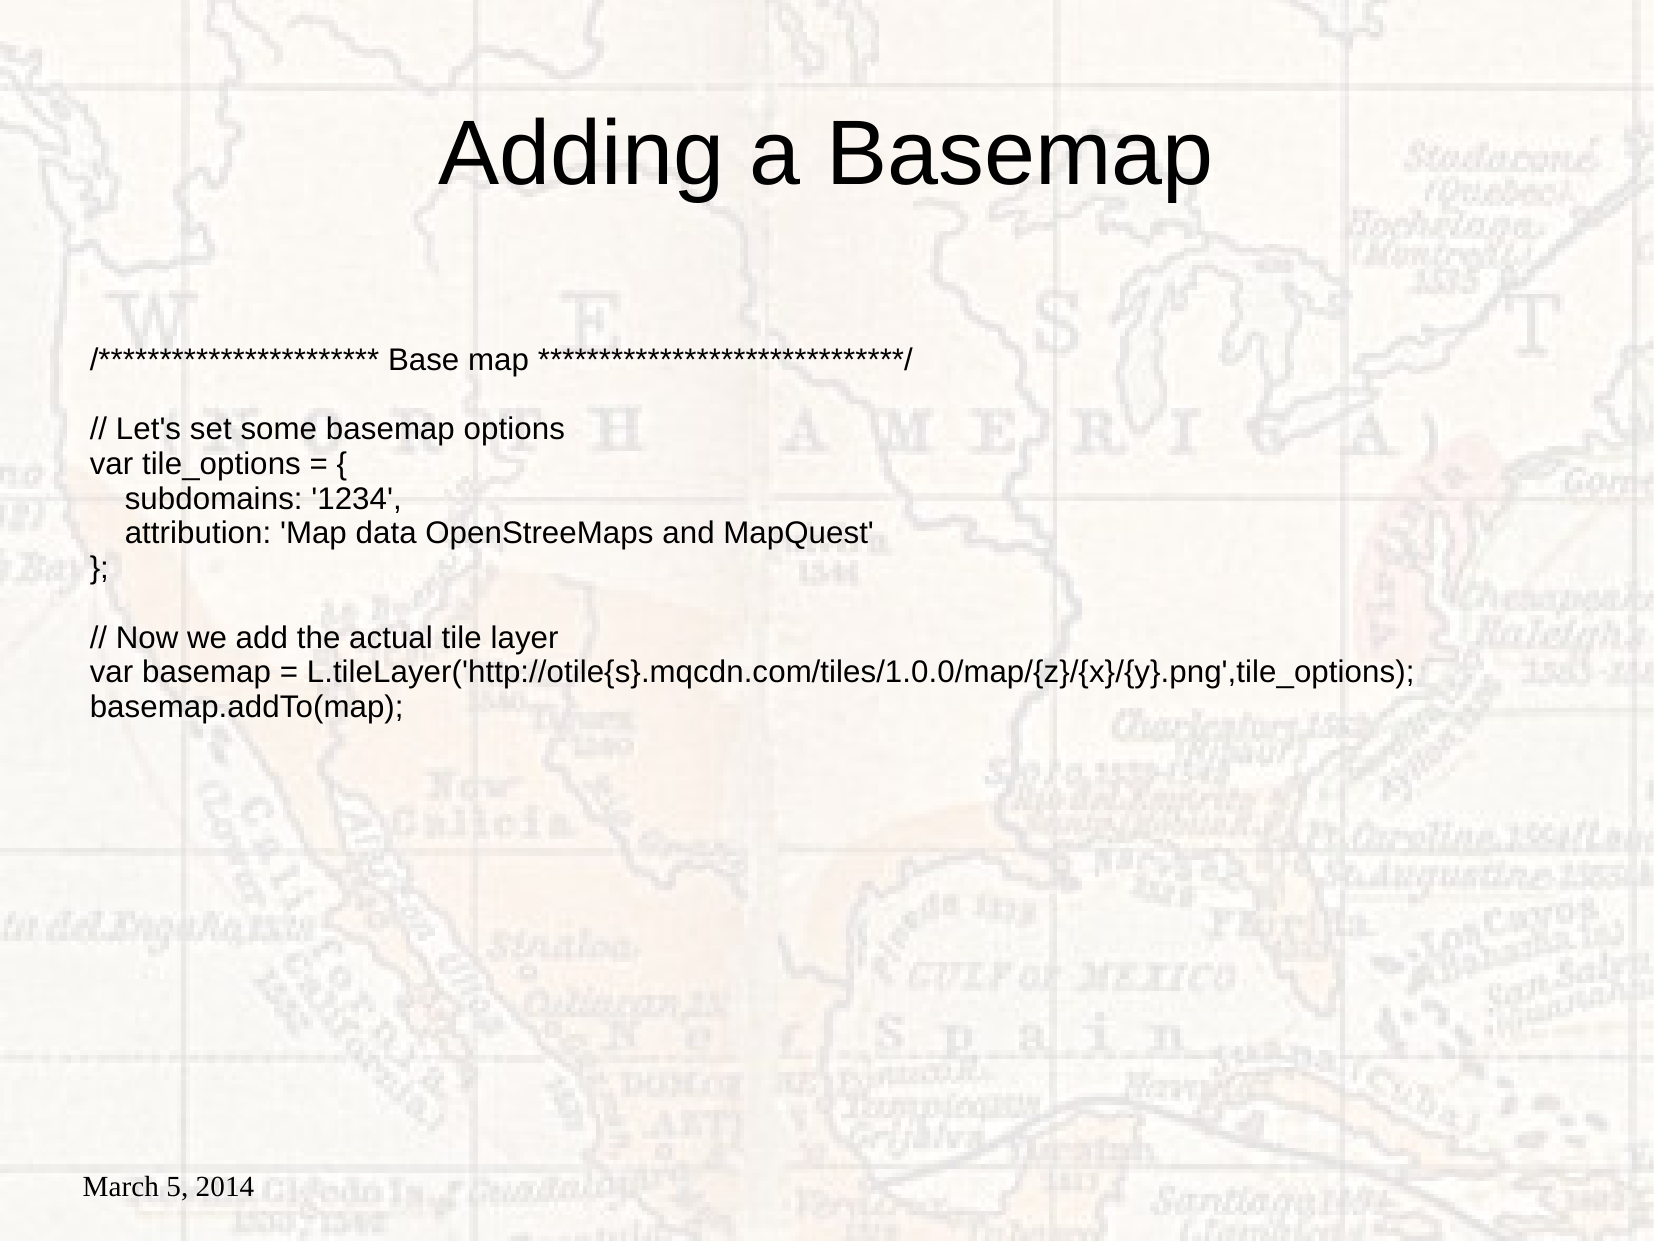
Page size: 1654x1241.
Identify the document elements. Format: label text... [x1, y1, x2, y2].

picture [0, 0, 1654, 1241]
text_box /*********************** Base map ******************************/ // Let's set some basemap options var tile_options = { subdomains: '1234', attribution: 'Map data OpenStreeMaps and MapQuest' }; // Now we add the actual tile layer var basemap = L.tileLayer('http://otile{s}.mqcdn.com/tiles/1.0.0/map/{z}/{x}/{y}.png',tile_options); basemap.addTo(map); [75, 300, 1591, 732]
title Adding a Basemap [82, 49, 1571, 257]
